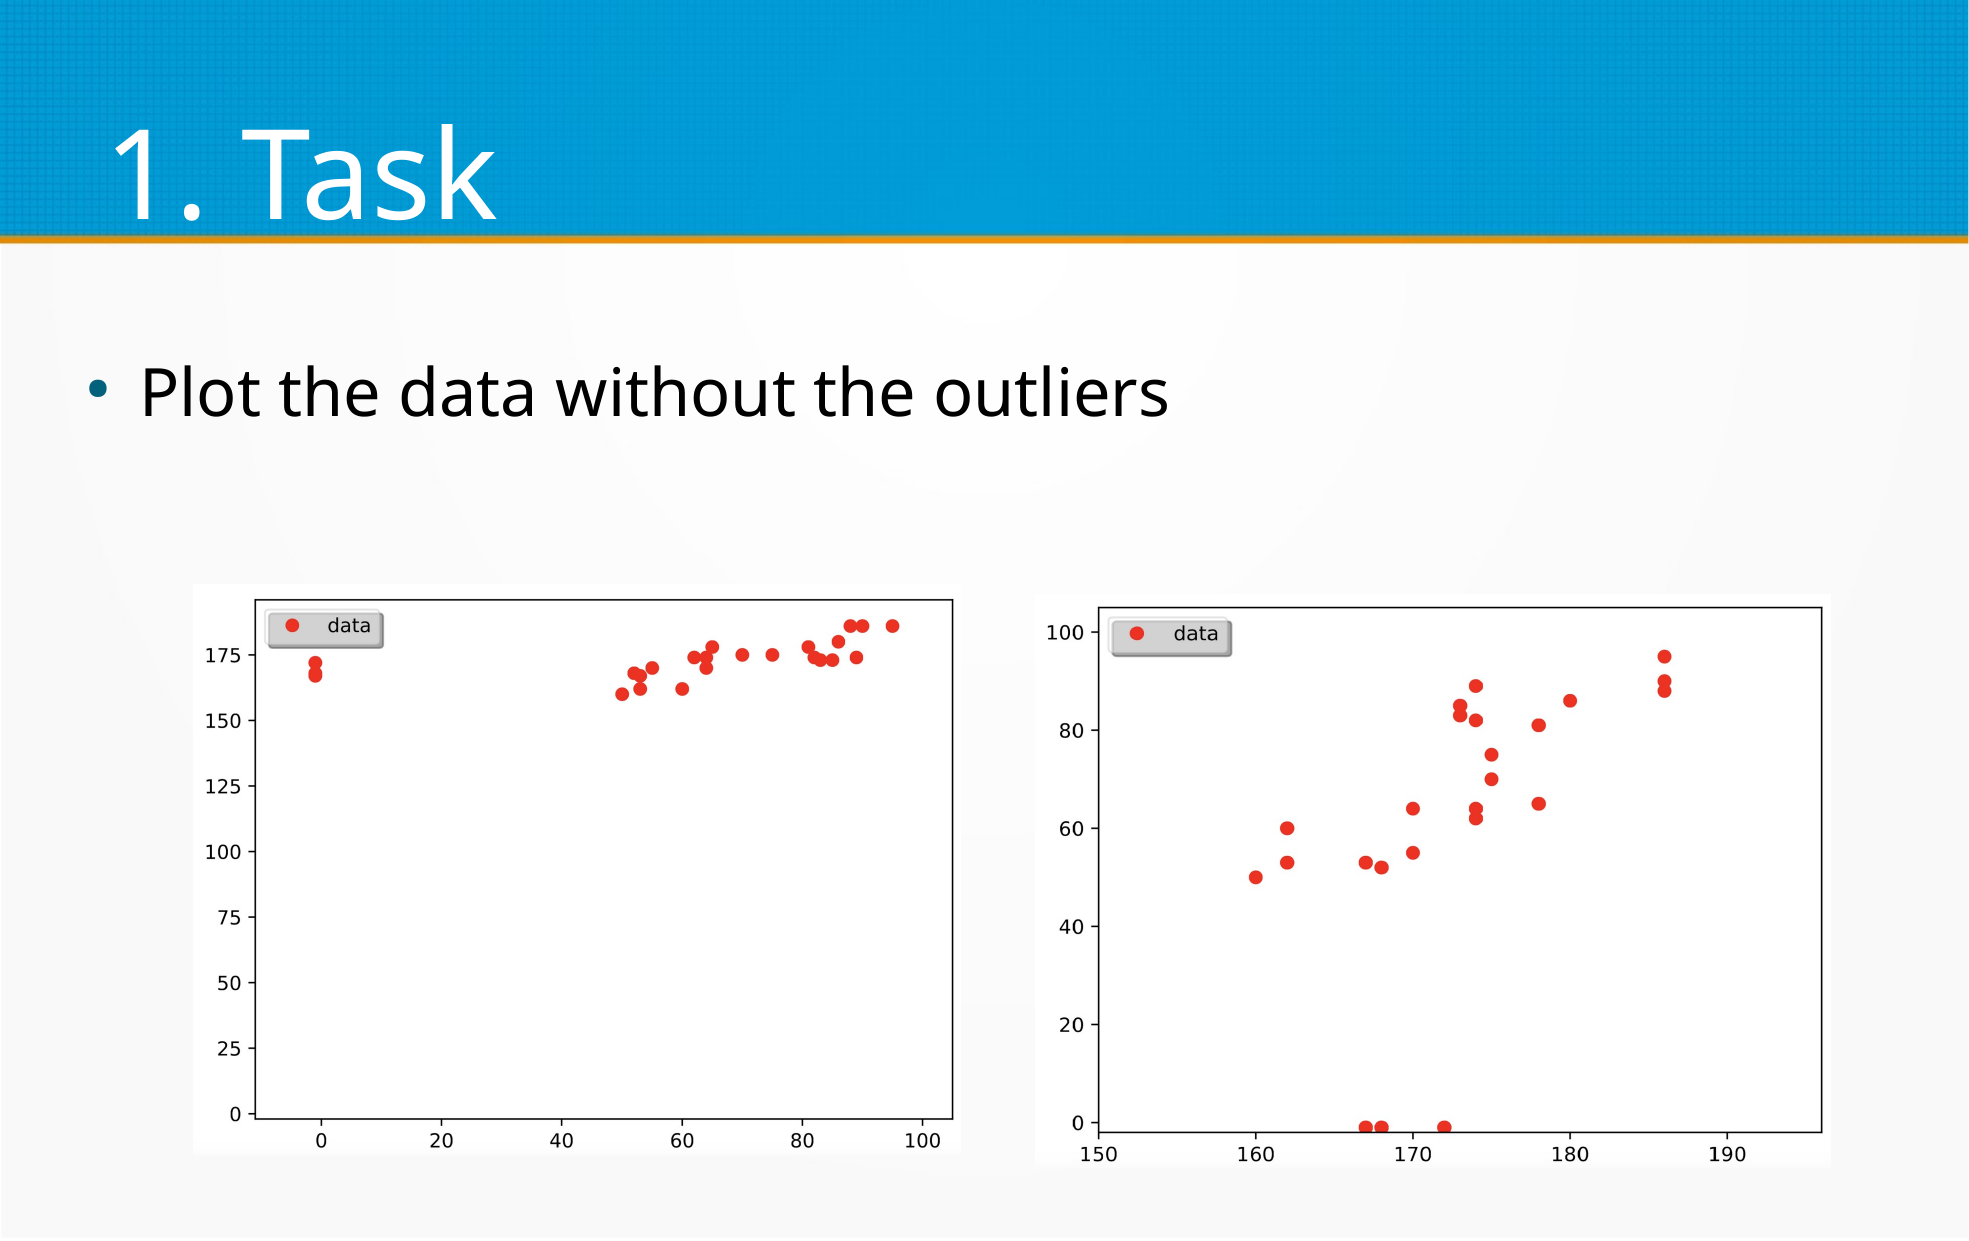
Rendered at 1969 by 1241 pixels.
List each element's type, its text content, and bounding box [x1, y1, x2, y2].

list Plot the data without the outliers [68, 345, 1831, 1111]
subtitle [98, 19, 1870, 980]
text_box 1. Task [98, 42, 601, 301]
picture [0, 233, 1969, 1241]
